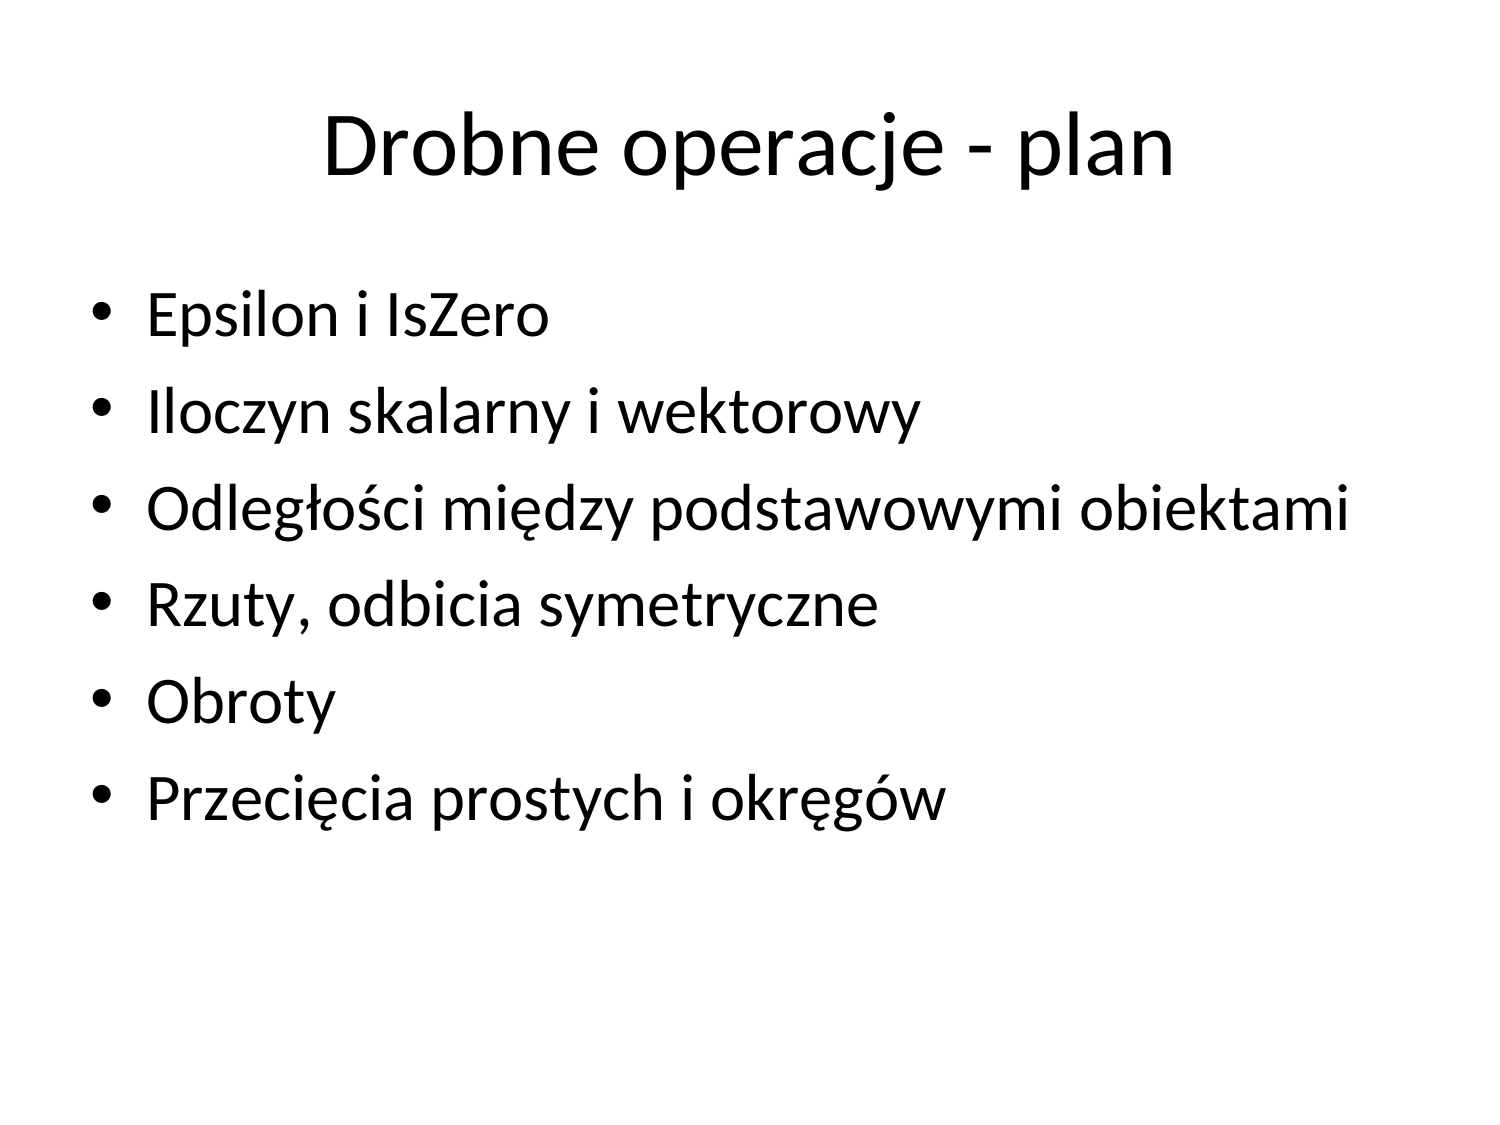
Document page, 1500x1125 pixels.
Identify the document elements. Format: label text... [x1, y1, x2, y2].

title Drobne operacje - plan [75, 45, 1426, 233]
list Epsilon i IsZero Iloczyn skalarny i wektorowy Odległości między podstawowymi obiektami Rzuty, odbicia symetryczne Obroty Przecięcia prostych i okręgów [75, 262, 1426, 1005]
